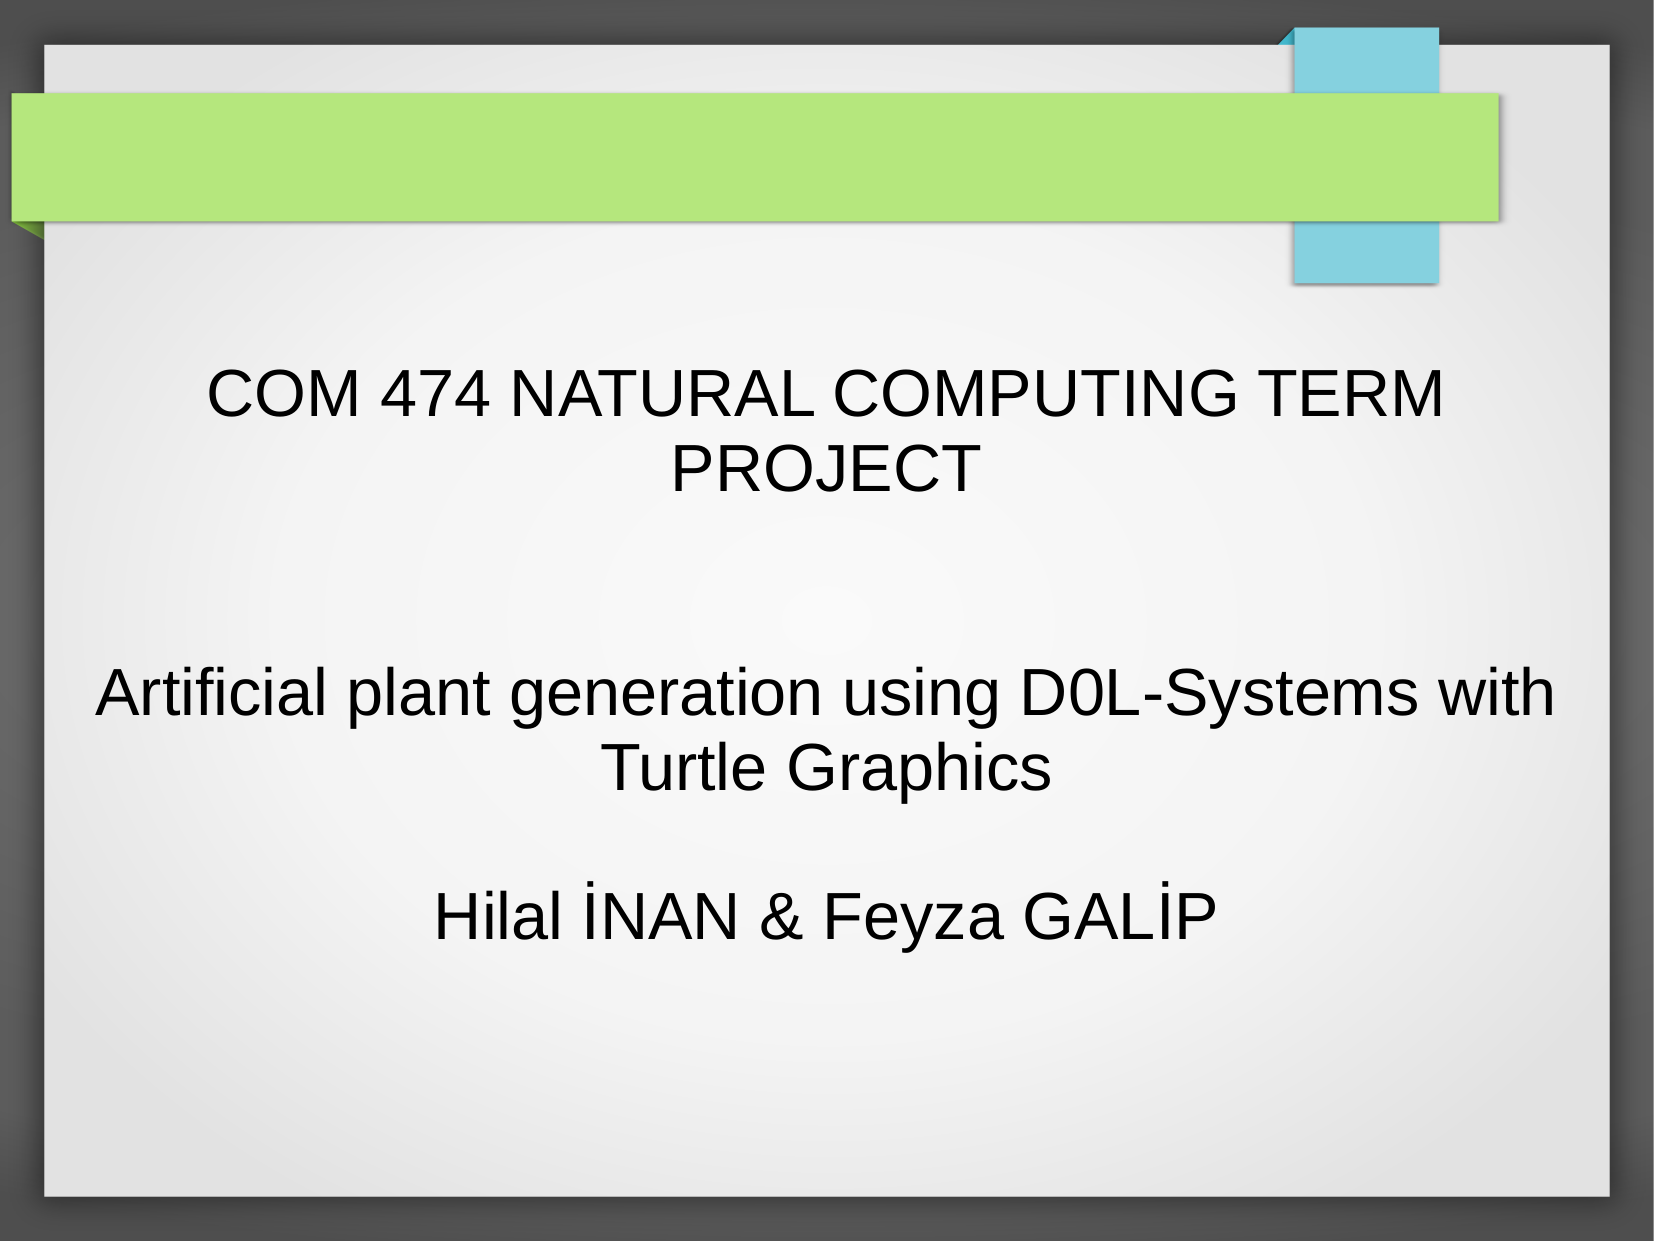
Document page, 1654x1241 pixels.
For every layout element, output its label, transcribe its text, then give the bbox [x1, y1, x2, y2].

subtitle COM 474 NATURAL COMPUTING TERM PROJECT Artificial plant generation using D0L-Systems with Turtle Graphics Hilal İNAN & Feyza GALİP [82, 295, 1571, 1015]
picture [0, 0, 1654, 1241]
